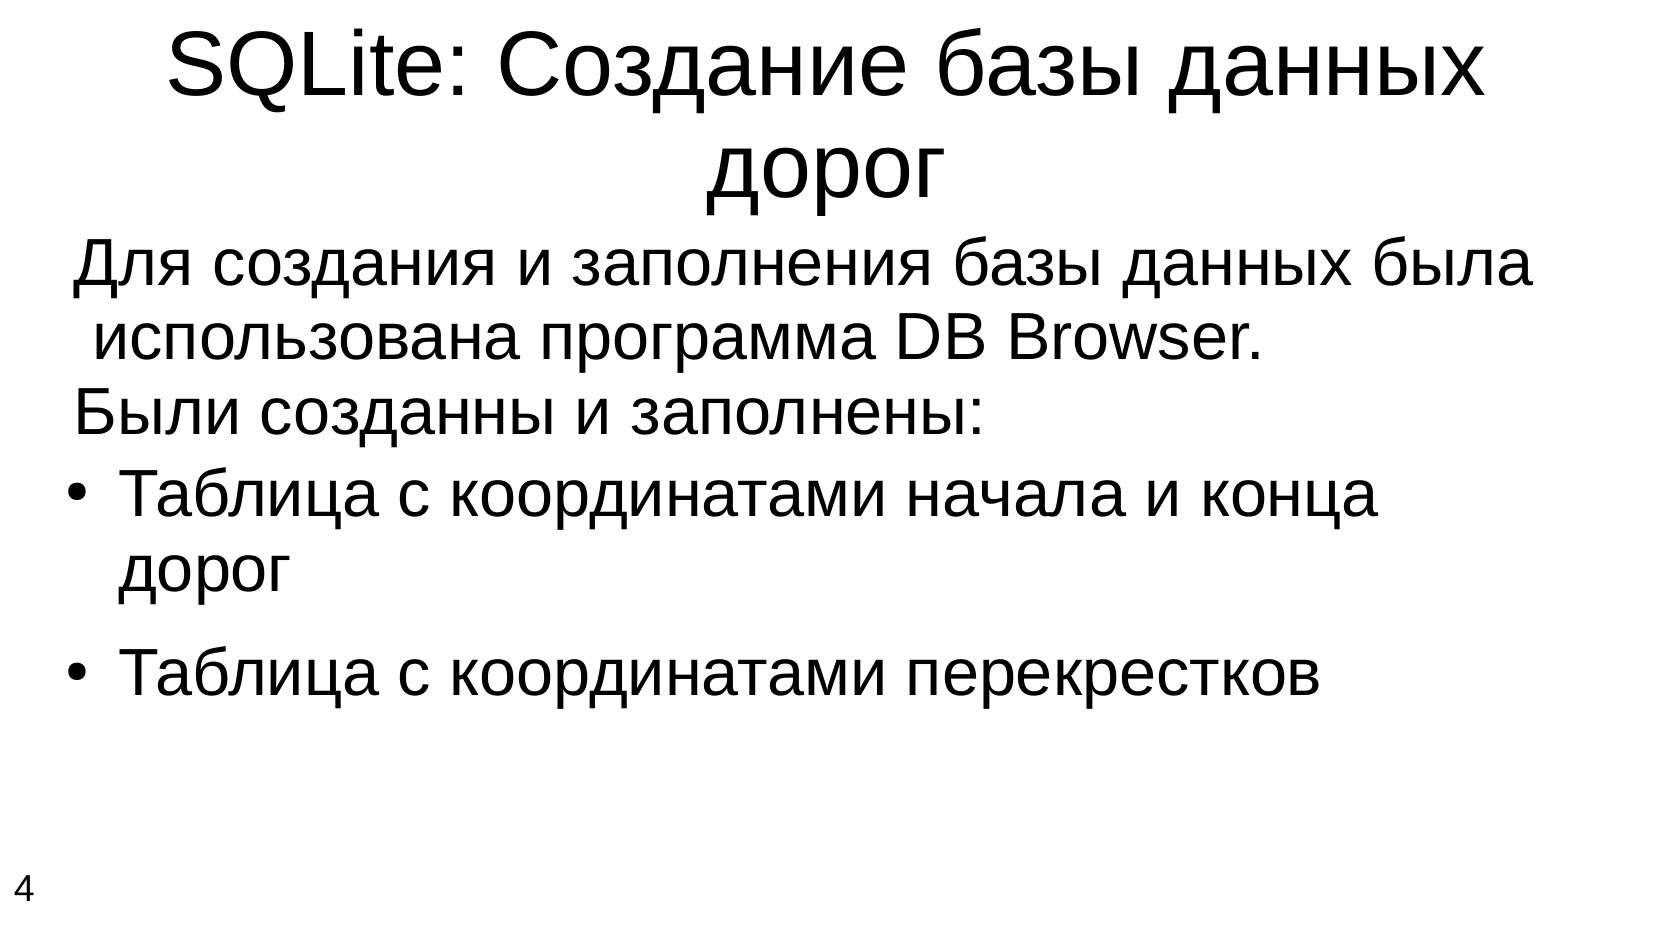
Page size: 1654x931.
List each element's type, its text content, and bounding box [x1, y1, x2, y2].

list Таблица с координатами начала и конца дорог Таблица с координатами перекрестков [47, 456, 1536, 931]
text_box Для создания и заполнения базы данных была использована программа DB Browser. Были созданны и заполнены: [59, 217, 1551, 457]
title SQLite: Создание базы данных дорог [82, 12, 1571, 218]
text_box <номер> [0, 860, 562, 931]
